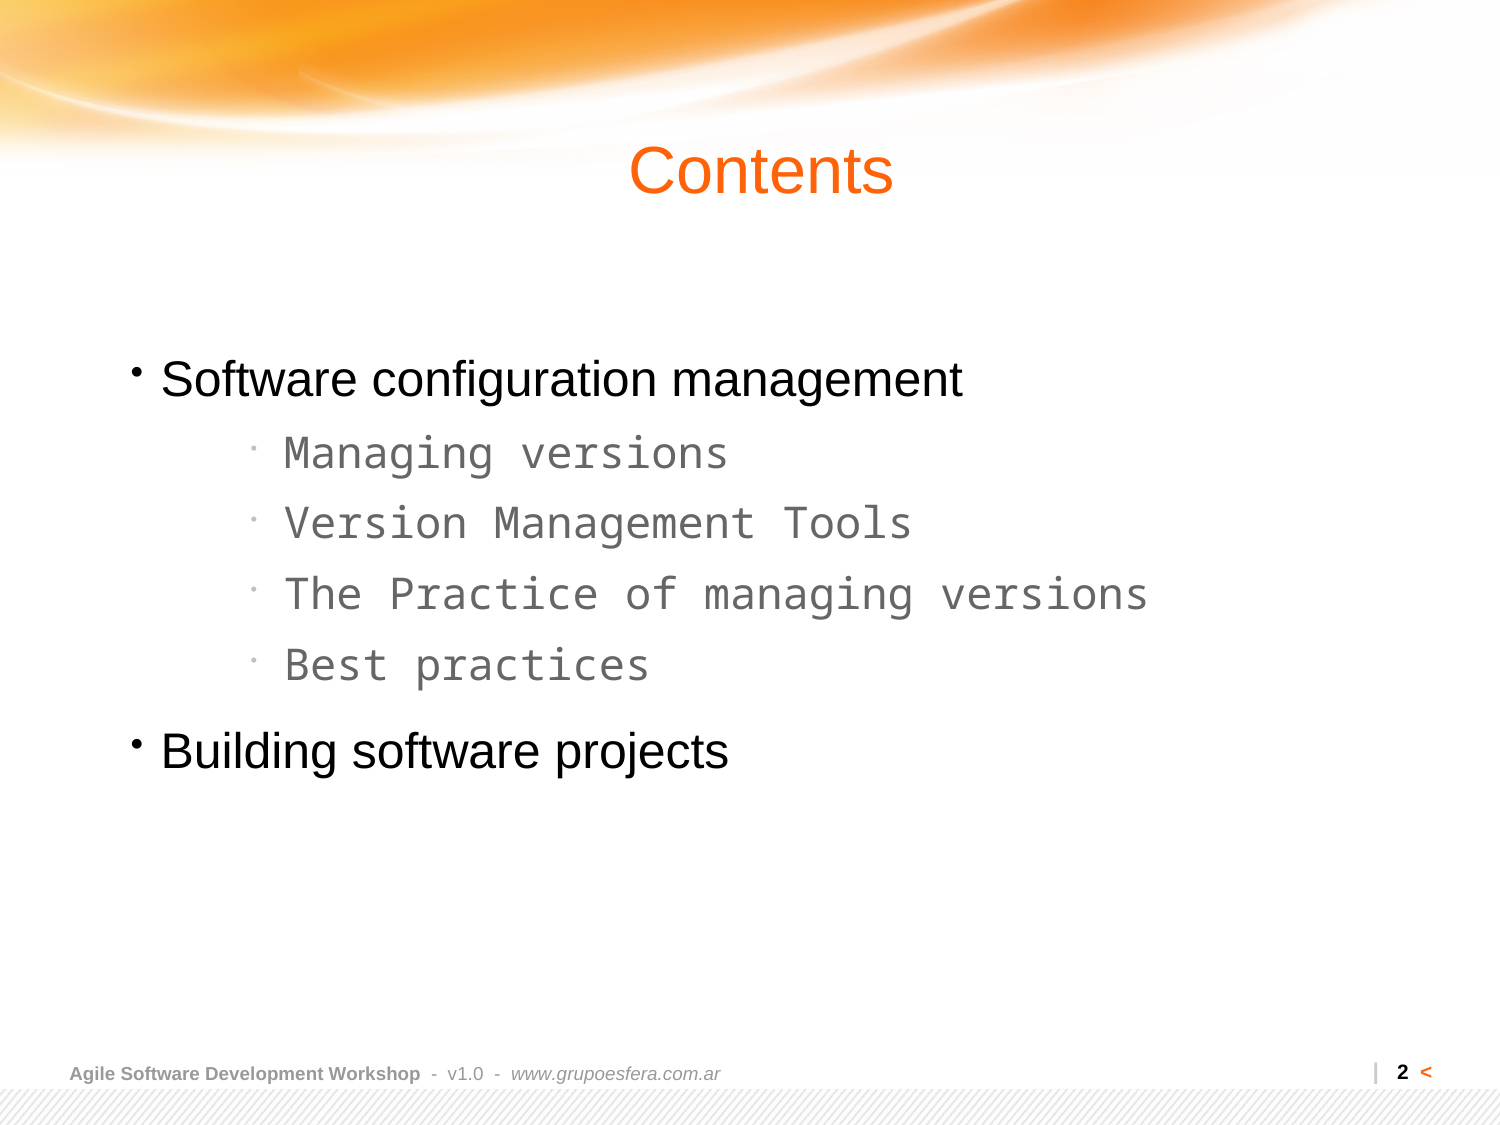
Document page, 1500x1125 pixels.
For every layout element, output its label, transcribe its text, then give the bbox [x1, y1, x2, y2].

picture [0, 0, 1500, 174]
picture [0, 1089, 1500, 1125]
list Software configuration management Managing versions Version Management Tools The Practice of managing versions Best practices Building software projects [130, 346, 1363, 1002]
title Contents [143, 133, 1357, 247]
